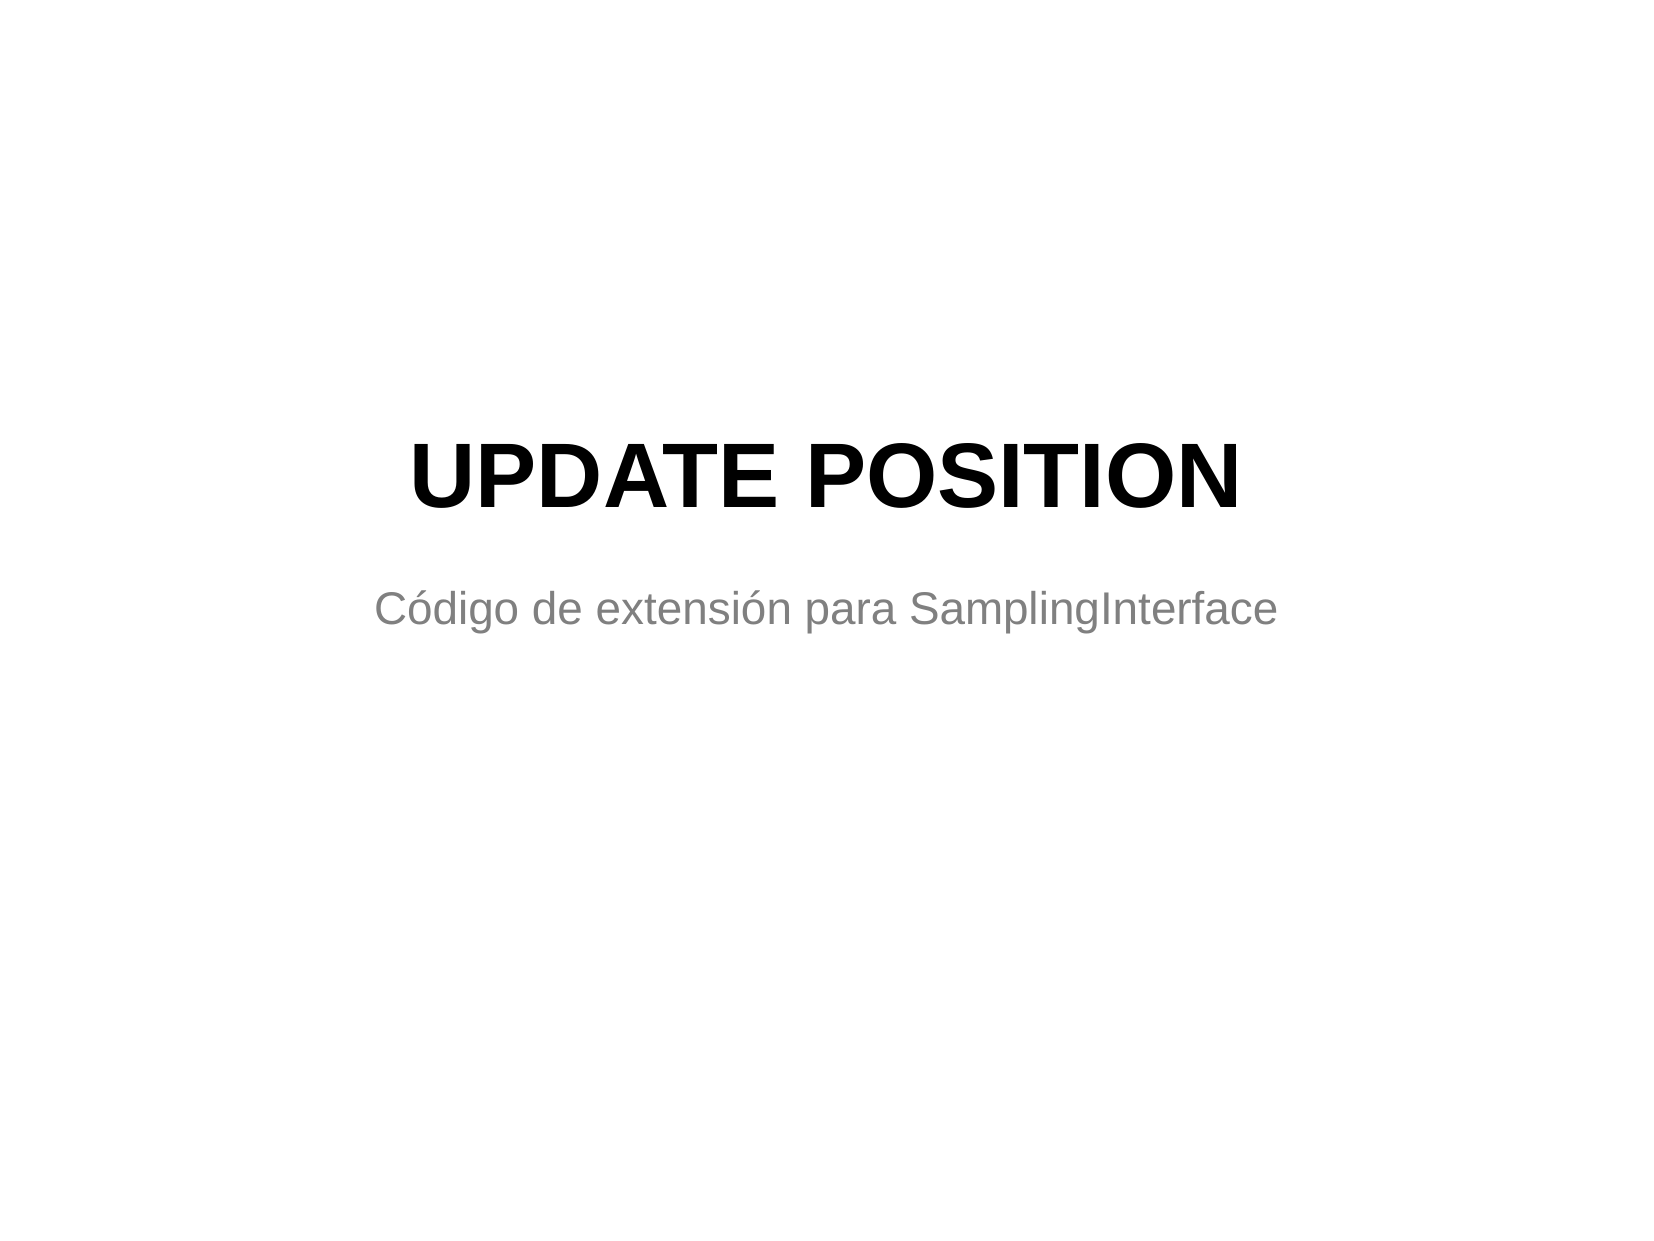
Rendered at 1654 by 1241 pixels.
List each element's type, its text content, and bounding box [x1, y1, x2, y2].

subtitle UPDATE POSITION Código de extensión para SamplingInterface [82, 49, 1571, 1010]
